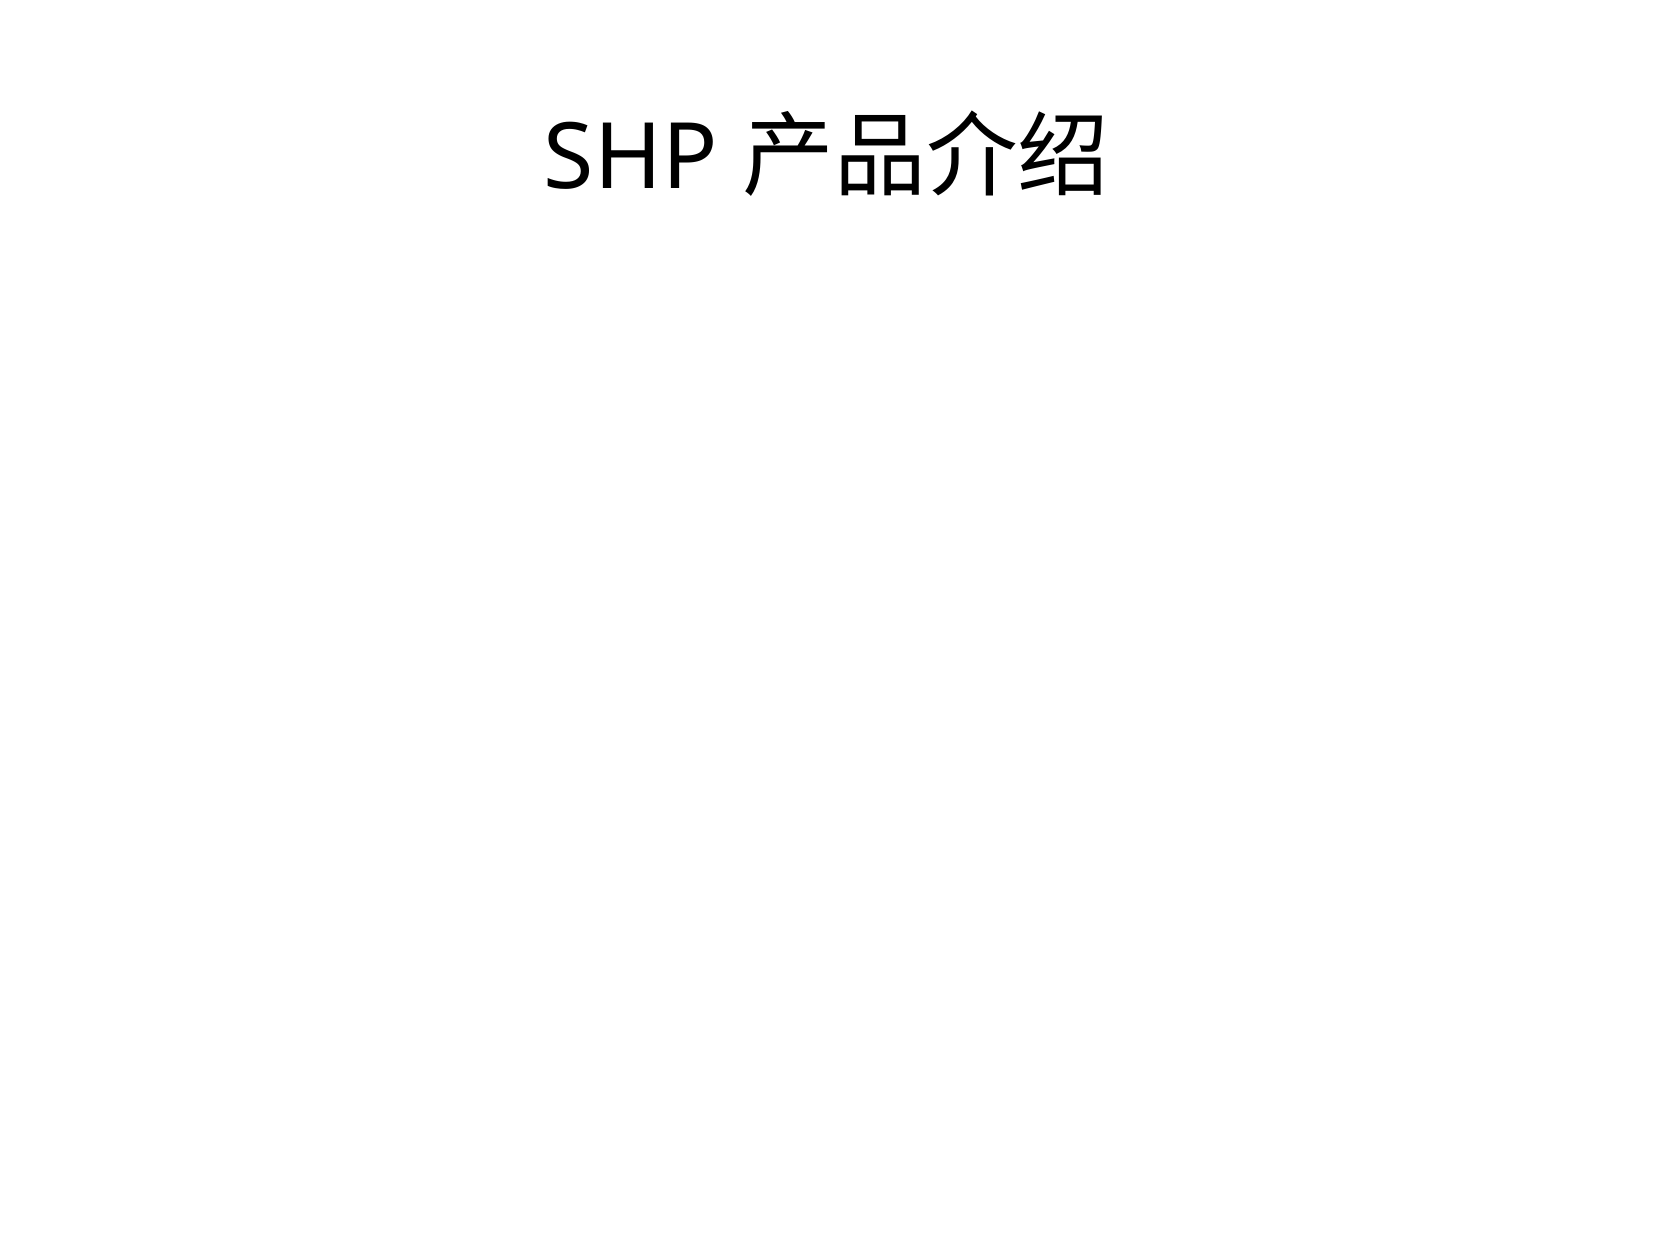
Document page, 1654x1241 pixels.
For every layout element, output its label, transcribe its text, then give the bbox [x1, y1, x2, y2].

title SHP产品介绍 [82, 56, 1571, 250]
